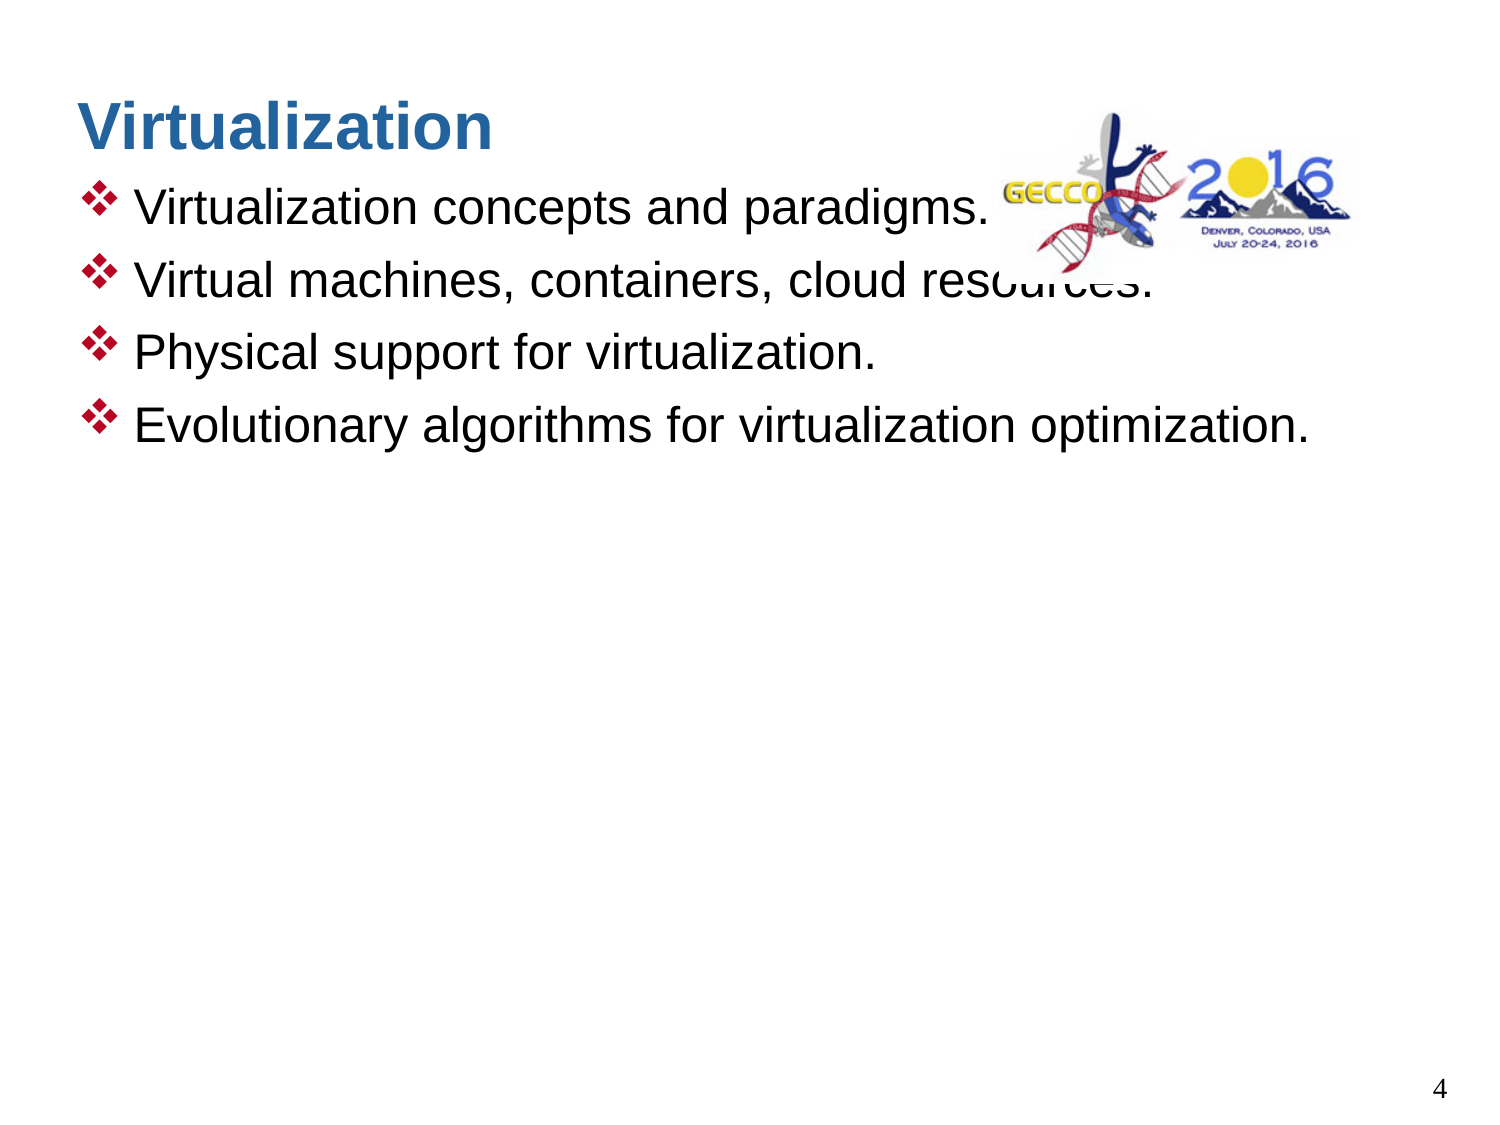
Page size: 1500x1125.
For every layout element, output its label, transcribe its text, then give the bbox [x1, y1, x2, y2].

list Virtualization Virtualization concepts and paradigms. Virtual machines, containers, cloud resources. Physical support for virtualization. Evolutionary algorithms for virtualization optimization. [62, 75, 1436, 1125]
text_box <number> [1436, 1037, 1463, 1113]
picture [999, 99, 1360, 284]
